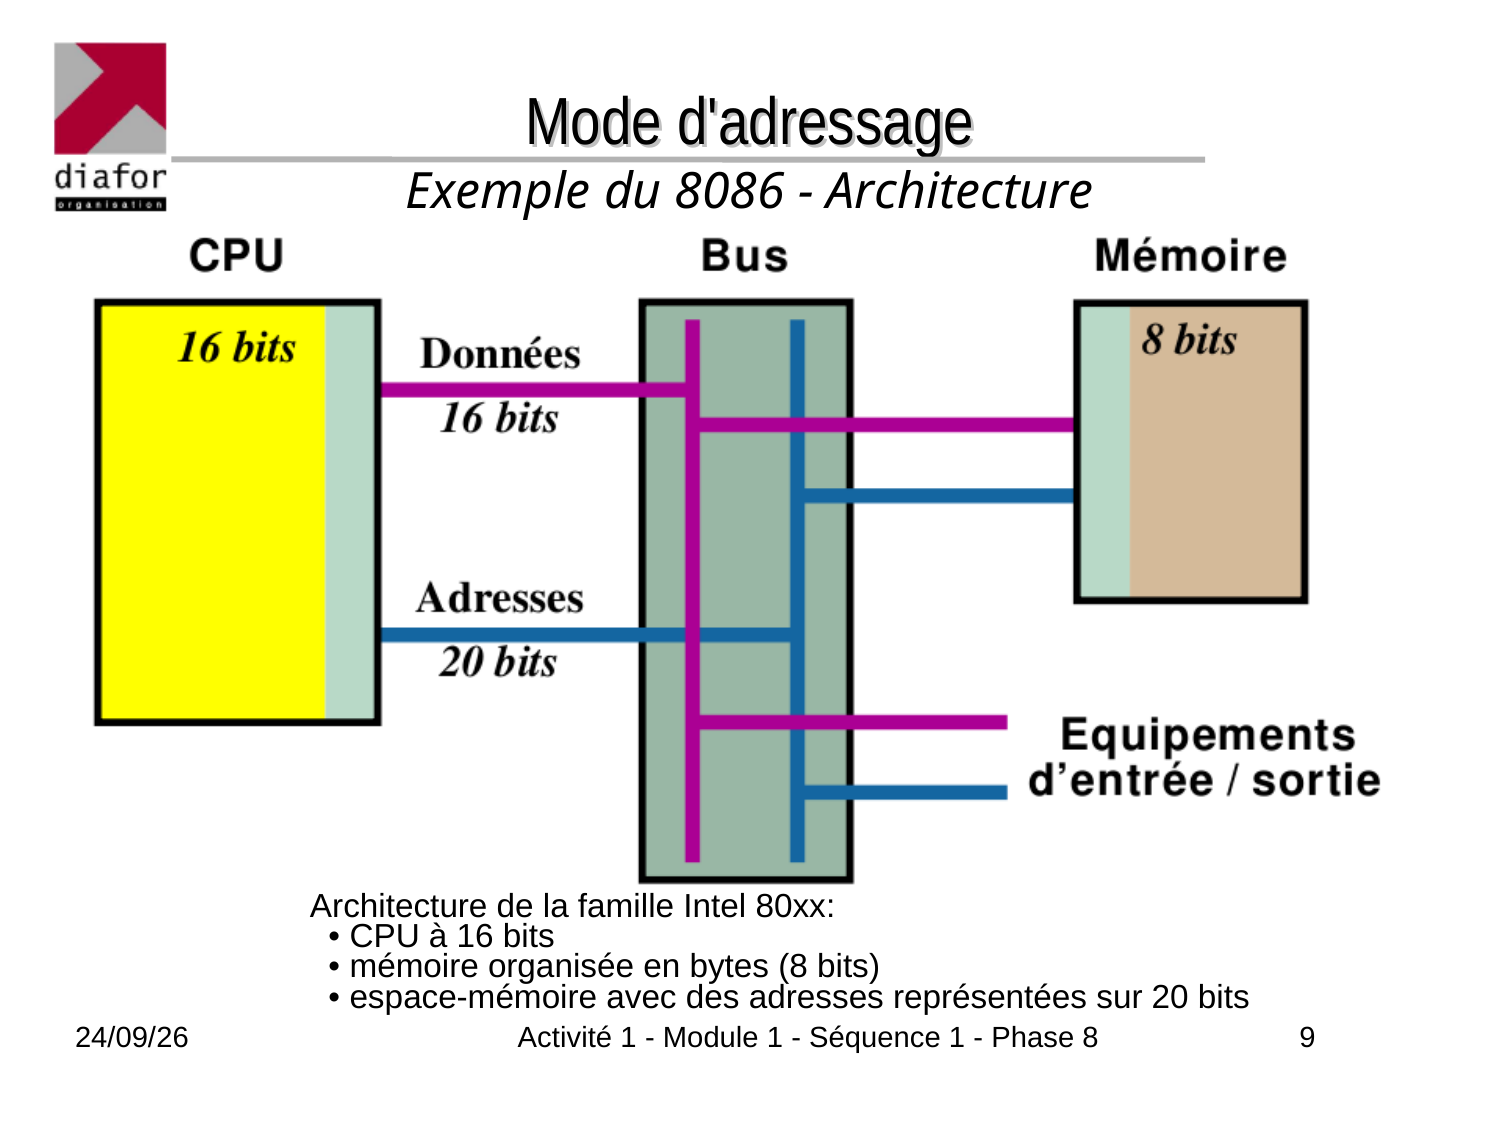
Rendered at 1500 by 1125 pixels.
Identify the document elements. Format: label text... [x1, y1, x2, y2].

text_box [1299, 1024, 1419, 1096]
text_box [75, 1024, 320, 1096]
text_box Activité 1 - Module 1 - Séquence 1 - Phase 8 [324, 1024, 1293, 1096]
picture [73, 221, 1388, 886]
text_box Architecture de la famille Intel 80xx: • CPU à 16 bits • mémoire organisée en bytes (8 bits) • espace-mémoire avec des adresses représentées sur 20 bits [295, 885, 1267, 1022]
title Mode d'adressage Exemple du 8086 - Architecture [75, 45, 1426, 250]
